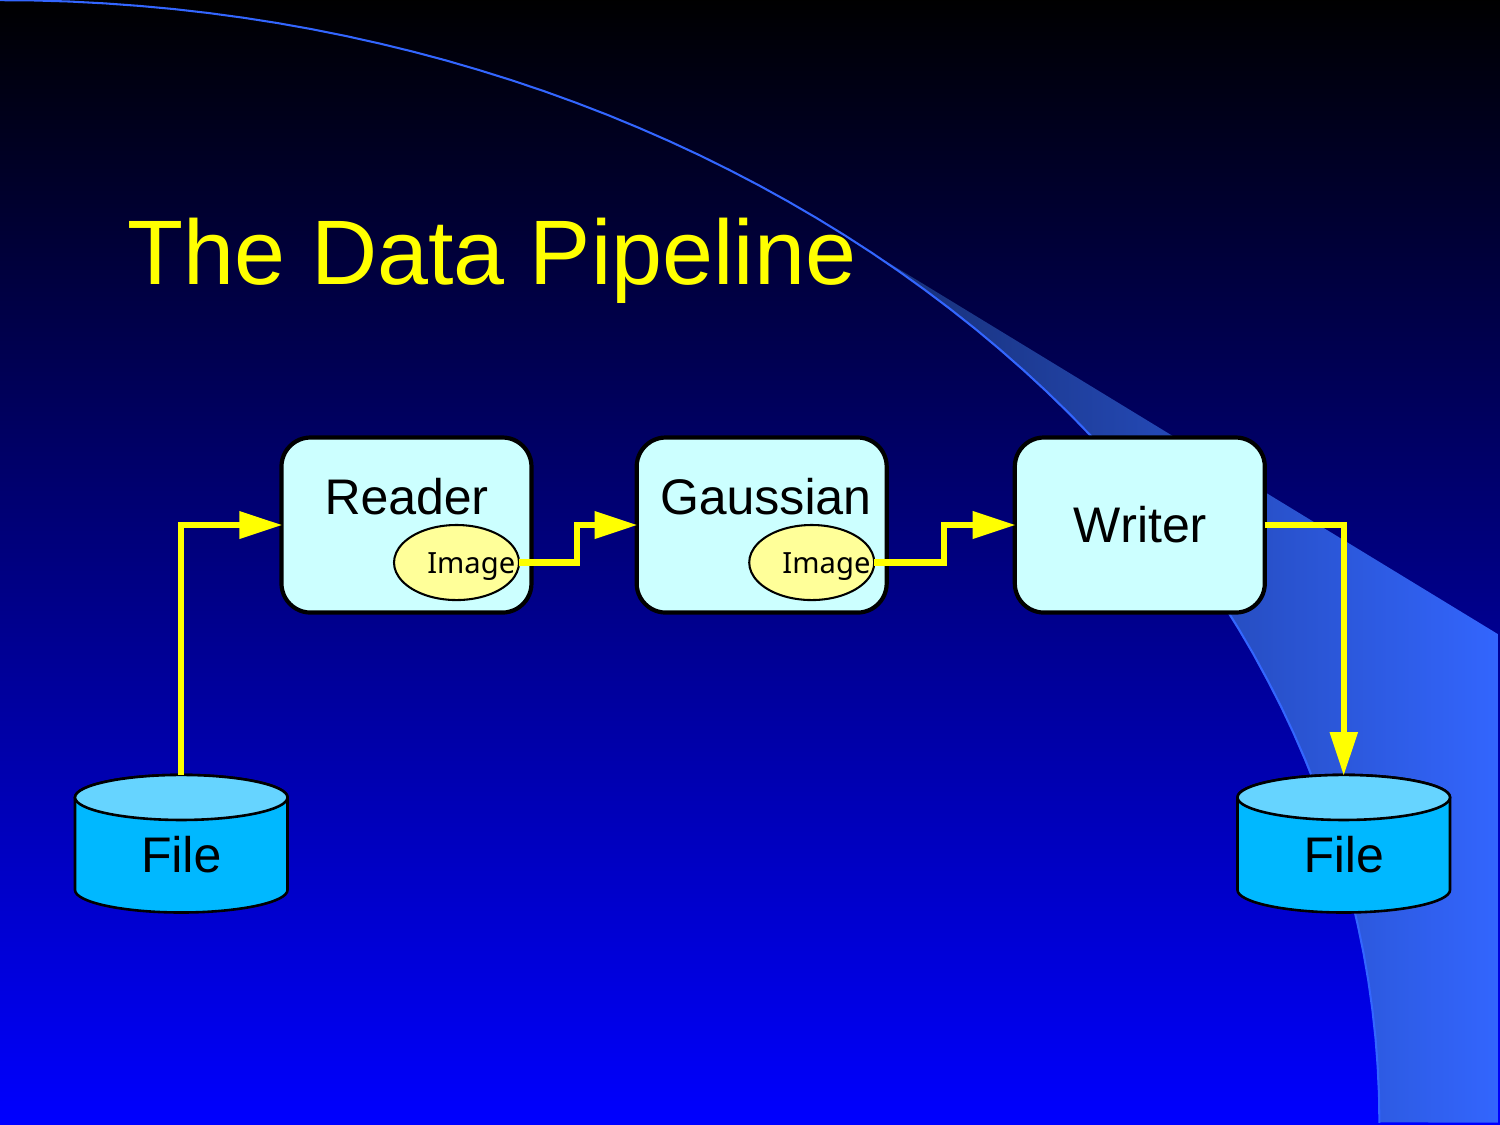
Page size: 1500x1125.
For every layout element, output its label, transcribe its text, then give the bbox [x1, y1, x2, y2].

text_box File [75, 800, 288, 913]
text_box Image [749, 525, 874, 601]
text_box Writer [1014, 437, 1265, 613]
text_box Reader [281, 437, 532, 613]
text_box Image [394, 525, 519, 601]
title The Data Pipeline [112, 162, 1388, 351]
text_box File [1237, 798, 1451, 913]
text_box Gaussian [636, 437, 887, 613]
